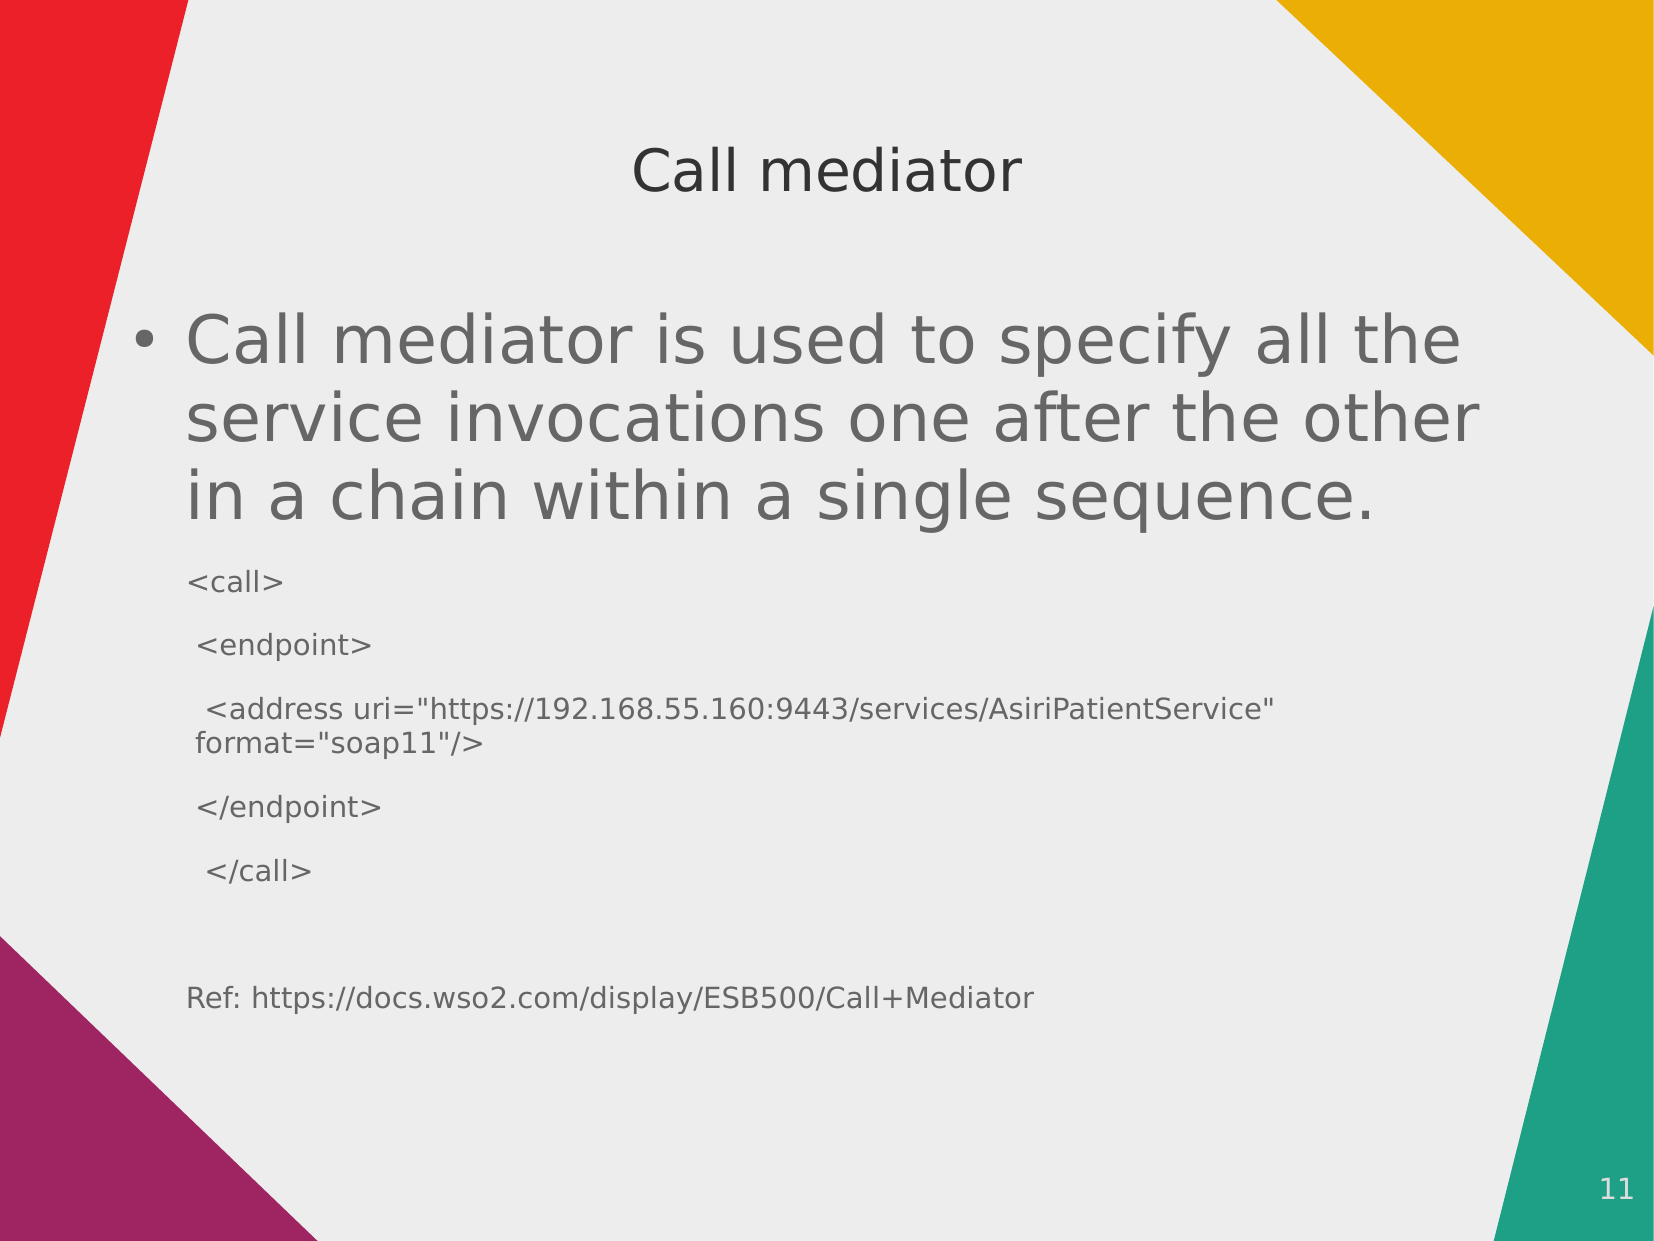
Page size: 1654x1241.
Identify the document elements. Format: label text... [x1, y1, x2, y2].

title Call mediator [114, 73, 1539, 271]
list Call mediator is used to specify all the service invocations one after the other in a chain within a single sequence. <call> <endpoint> <address uri="https://192.168.55.160:9443/services/AsiriPatientService" format="soap11"/> </endpoint> </call> Ref: https://docs.wso2.com/display/ESB500/Call+Mediator [114, 302, 1539, 1033]
